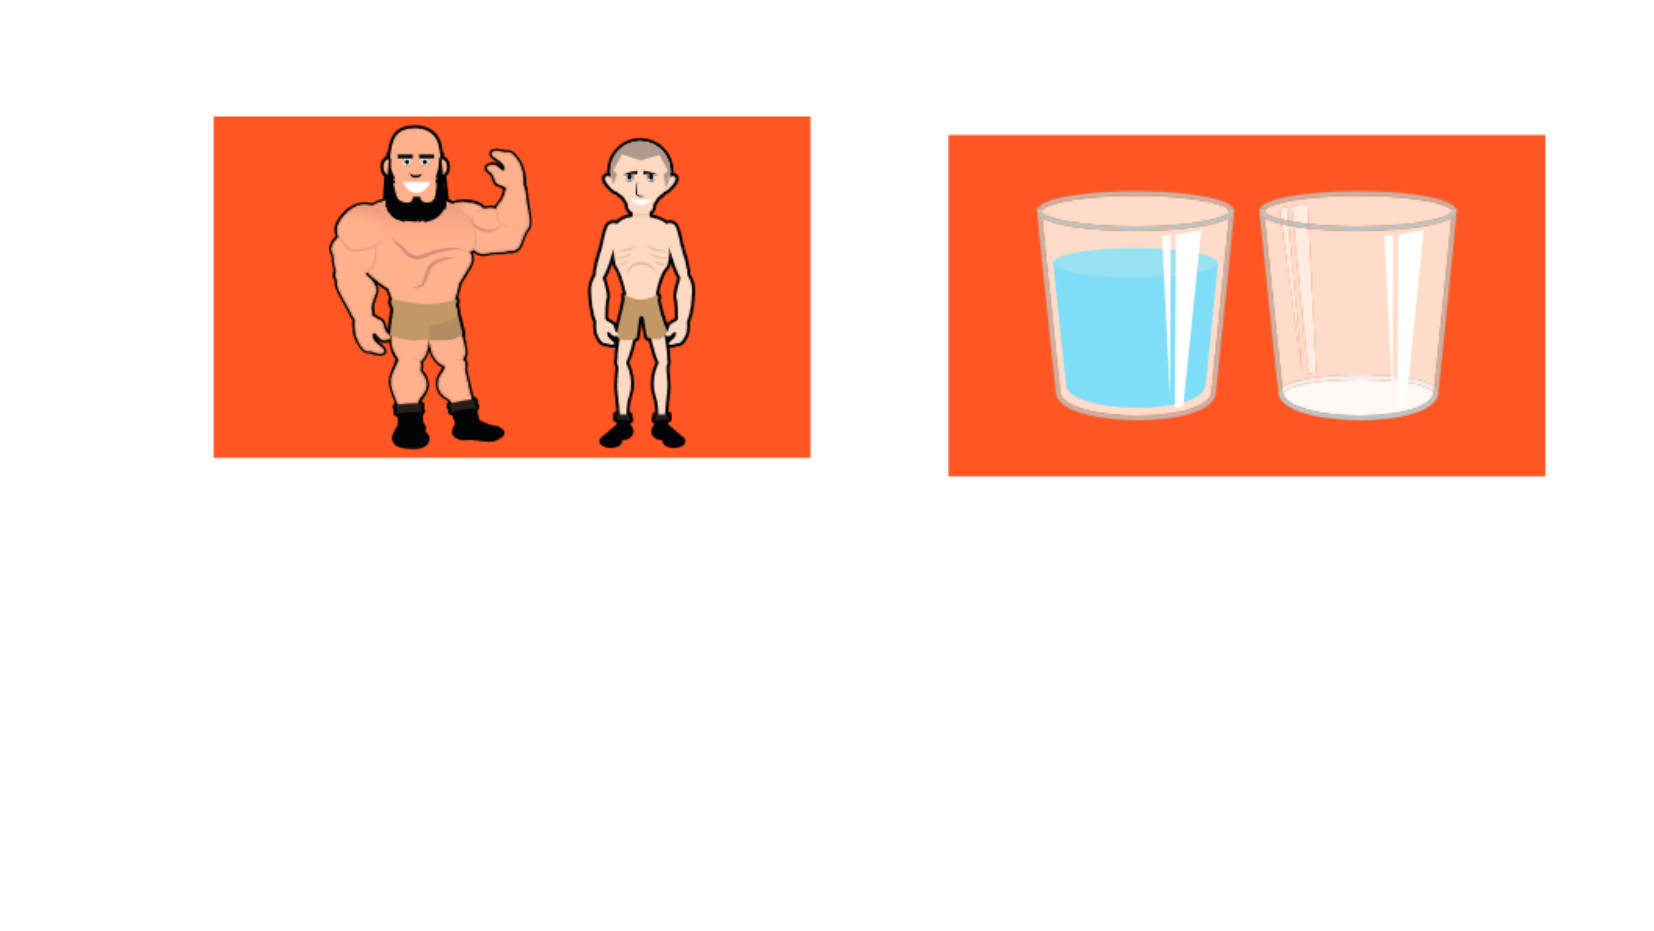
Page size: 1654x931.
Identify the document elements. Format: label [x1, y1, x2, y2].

picture [206, 98, 829, 483]
picture [932, 112, 1566, 494]
